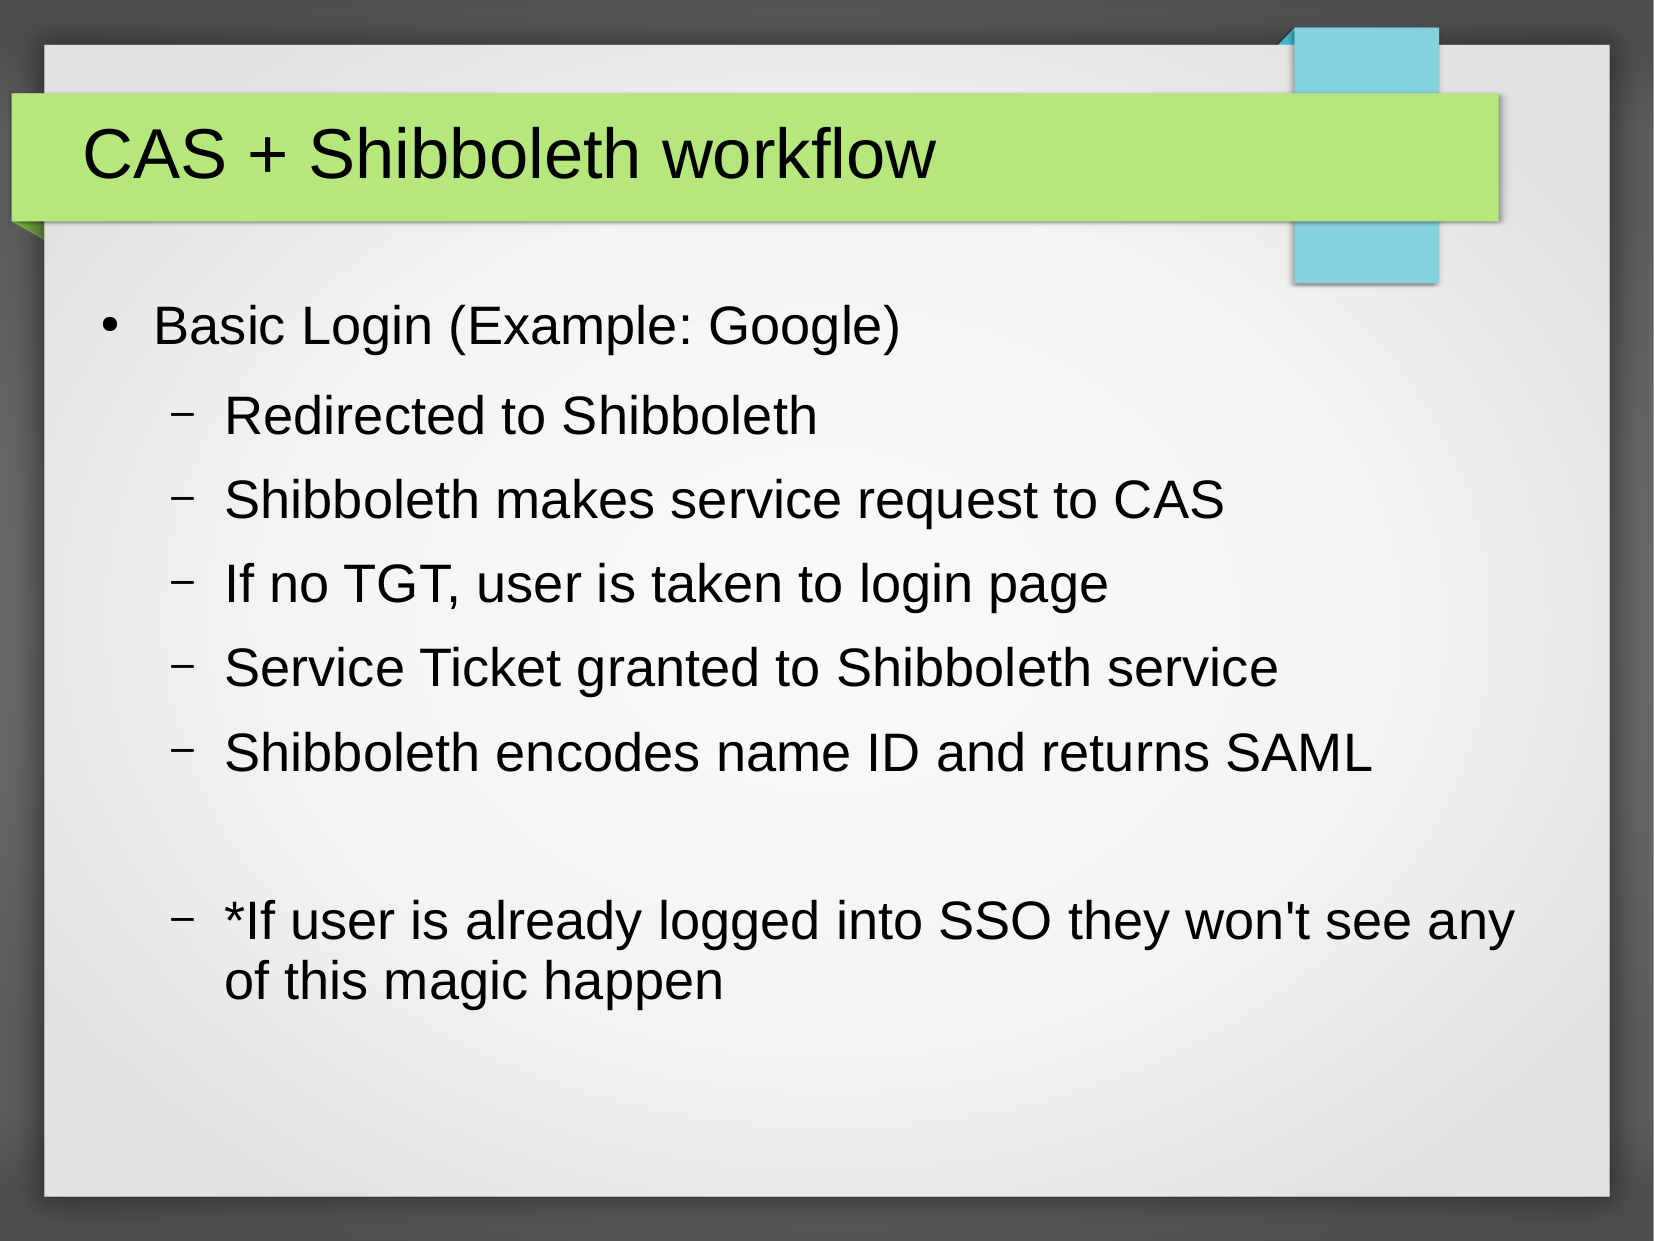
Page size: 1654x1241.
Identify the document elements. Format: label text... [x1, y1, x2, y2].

list Basic Login (Example: Google) Redirected to Shibboleth Shibboleth makes service request to CAS If no TGT, user is taken to login page Service Ticket granted to Shibboleth service Shibboleth encodes name ID and returns SAML *If user is already logged into SSO they won't see any of this magic happen [82, 295, 1571, 1015]
title CAS + Shibboleth workflow [82, 94, 1264, 213]
picture [0, 0, 1654, 1241]
